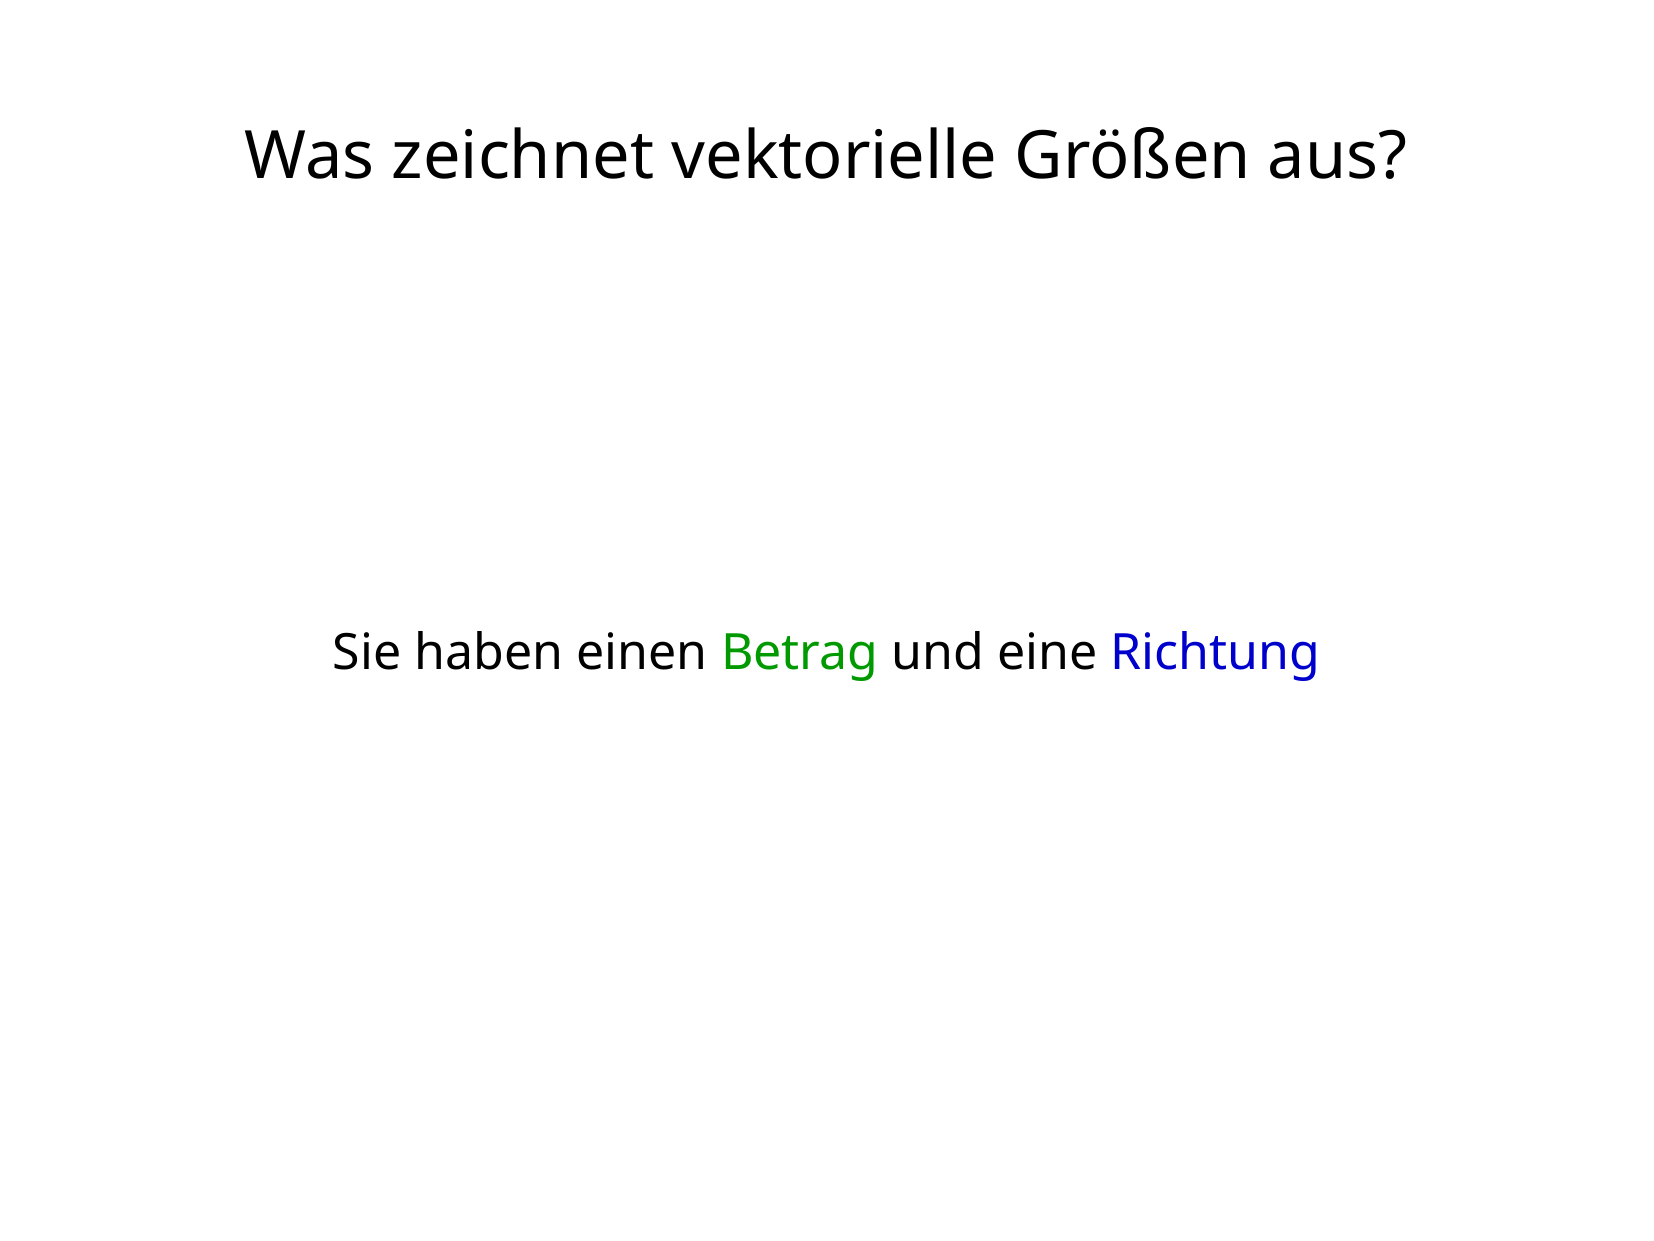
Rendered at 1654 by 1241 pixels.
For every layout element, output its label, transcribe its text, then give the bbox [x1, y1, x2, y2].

subtitle Sie haben einen Betrag und eine Richtung [82, 290, 1571, 1010]
title Was zeichnet vektorielle Größen aus? [82, 49, 1571, 257]
